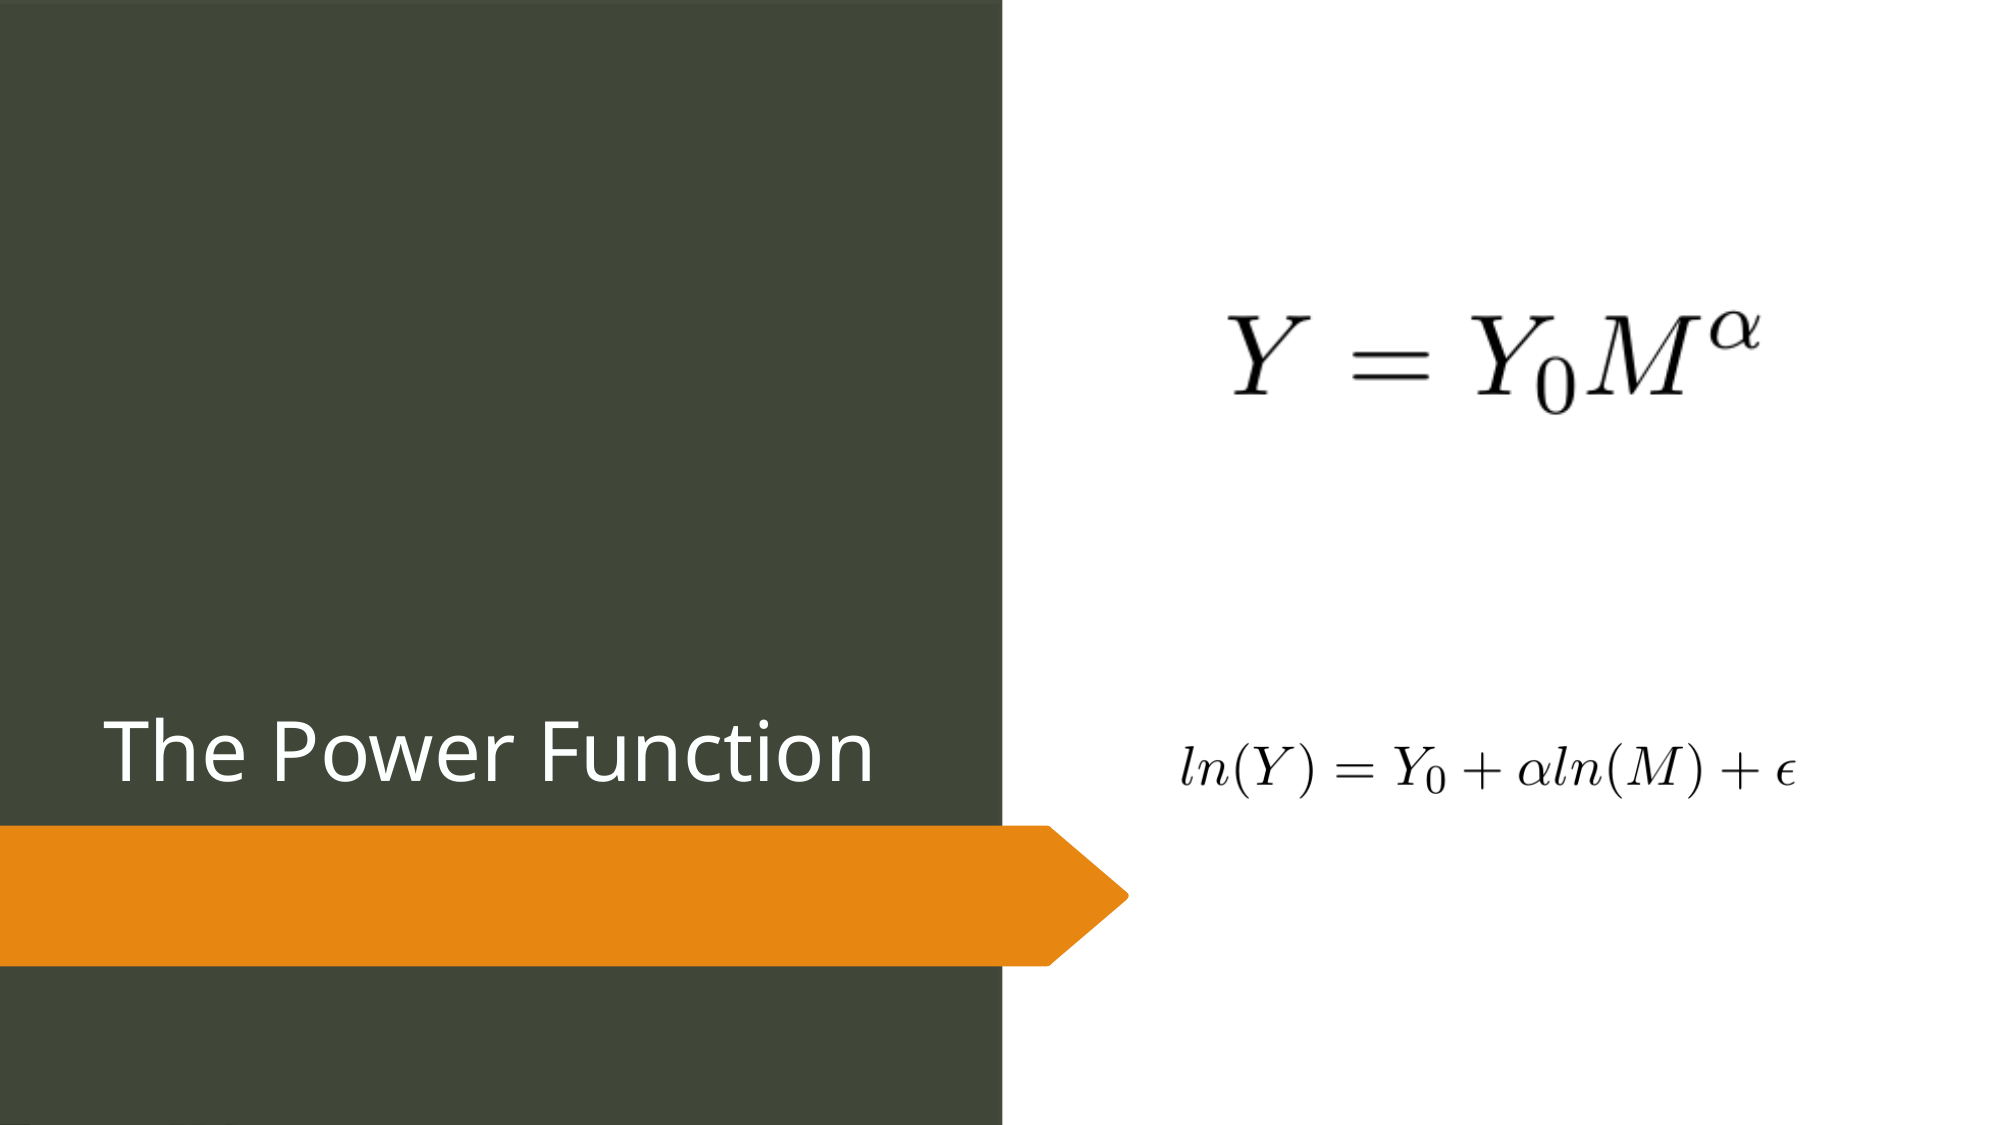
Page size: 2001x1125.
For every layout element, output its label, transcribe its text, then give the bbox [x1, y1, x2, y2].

title The Power Function [88, 158, 955, 806]
text_box [0, 0, 2000, 1125]
picture [1160, 191, 1842, 514]
picture [1160, 694, 1842, 850]
